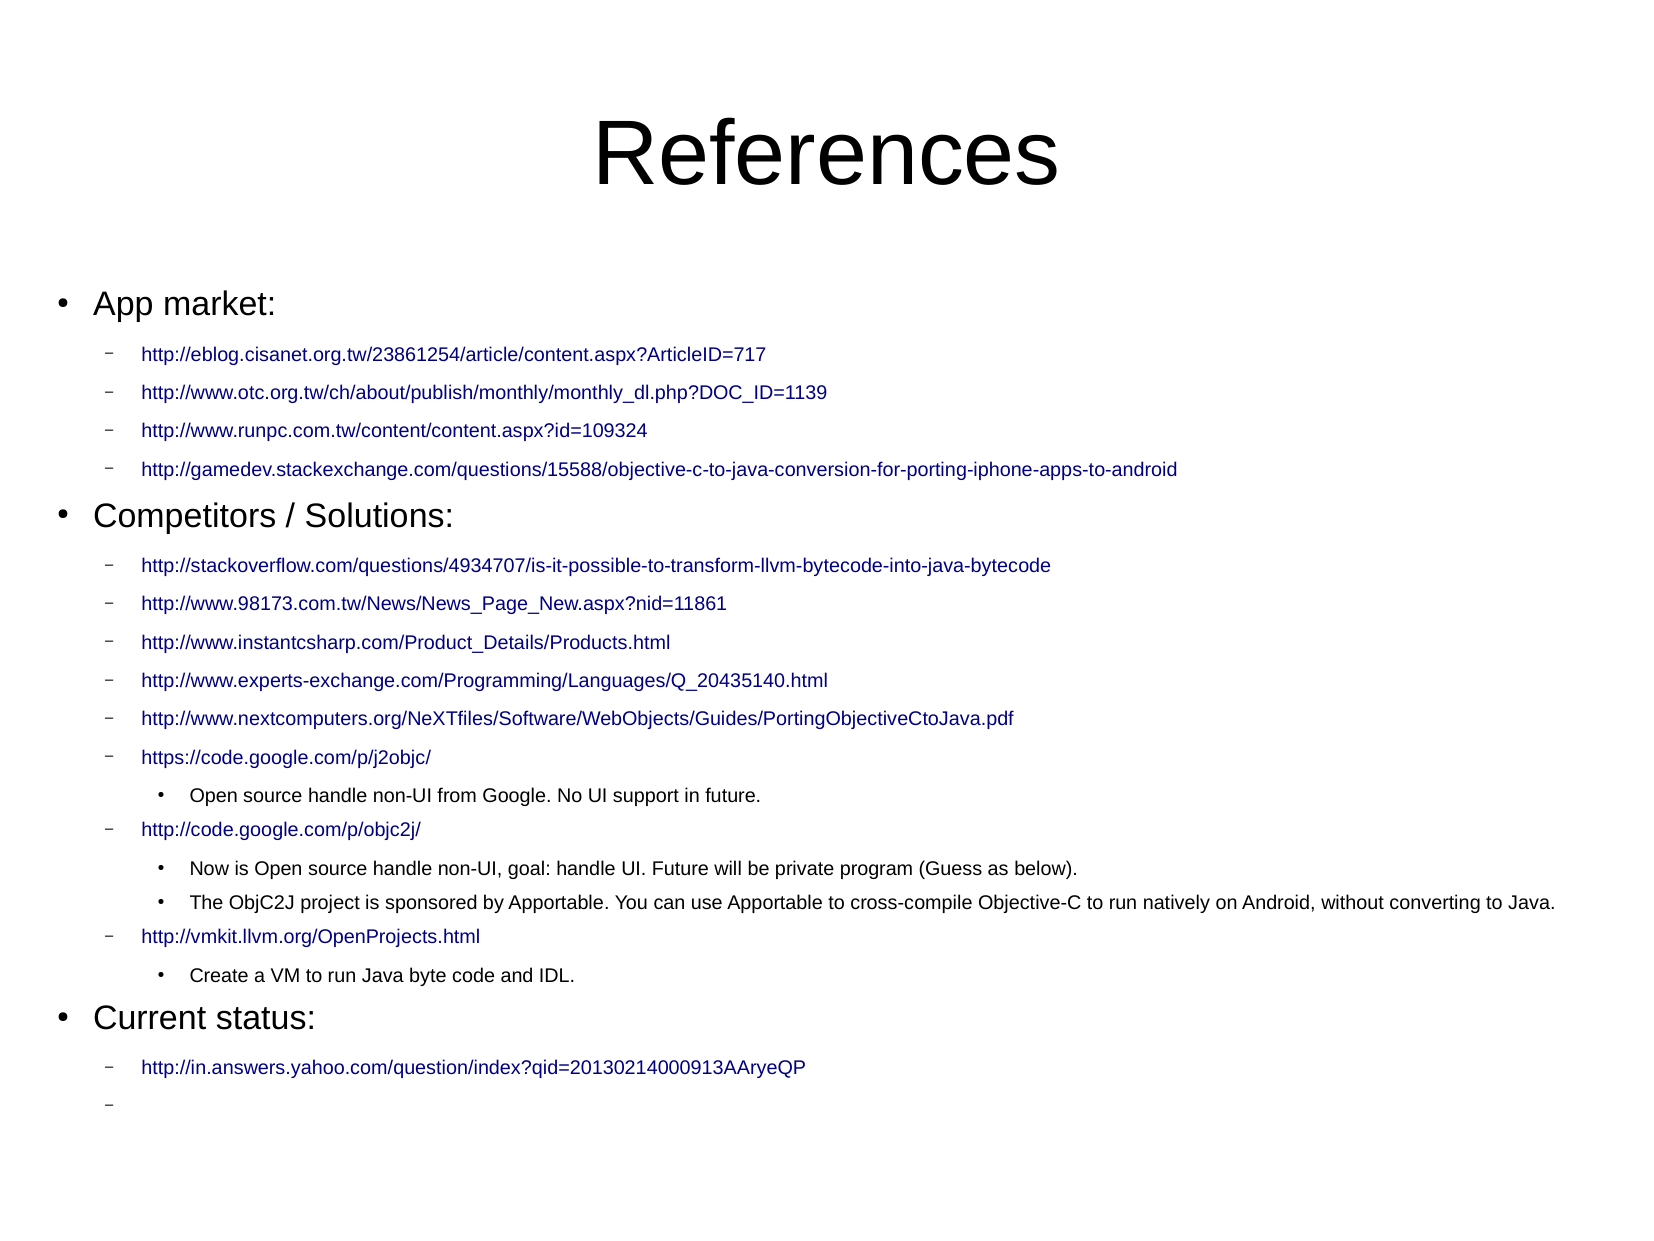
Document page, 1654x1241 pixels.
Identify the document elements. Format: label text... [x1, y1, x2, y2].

title References [82, 49, 1571, 257]
list App market: http://eblog.cisanet.org.tw/23861254/article/content.aspx?ArticleID=717 http://www.otc.org.tw/ch/about/publish/monthly/monthly_dl.php?DOC_ID=1139 http://www.runpc.com.tw/content/content.aspx?id=109324 http://gamedev.stackexchange.com/questions/15588/objective-c-to-java-conversion-for-porting-iphone-apps-to-android Competitors / Solutions: http://stackoverflow.com/questions/4934707/is-it-possible-to-transform-llvm-bytecode-into-java-bytecode http://www.98173.com.tw/News/News_Page_New.aspx?nid=11861 http://www.instantcsharp.com/Product_Details/Products.html http://www.experts-exchange.com/Programming/Languages/Q_20435140.html http://www.nextcomputers.org/NeXTfiles/Software/WebObjects/Guides/PortingObjectiveCtoJava.pdf https://code.google.com/p/j2objc/ Open source handle non-UI from Google. No UI support in future. http://code.google.com/p/objc2j/ Now is Open source handle non-UI, goal: handle UI. Future will be private program (Guess as below). The ObjC2J project is sponsored by Apportable. You can use Apportable to cross-compile Objective-C to run natively on Android, without converting to Java. http://vmkit.llvm.org/OpenProjects.html Create a VM to run Java byte code and IDL. Current status: http://in.answers.yahoo.com/question/index?qid=20130214000913AAryeQP [45, 285, 1606, 1081]
